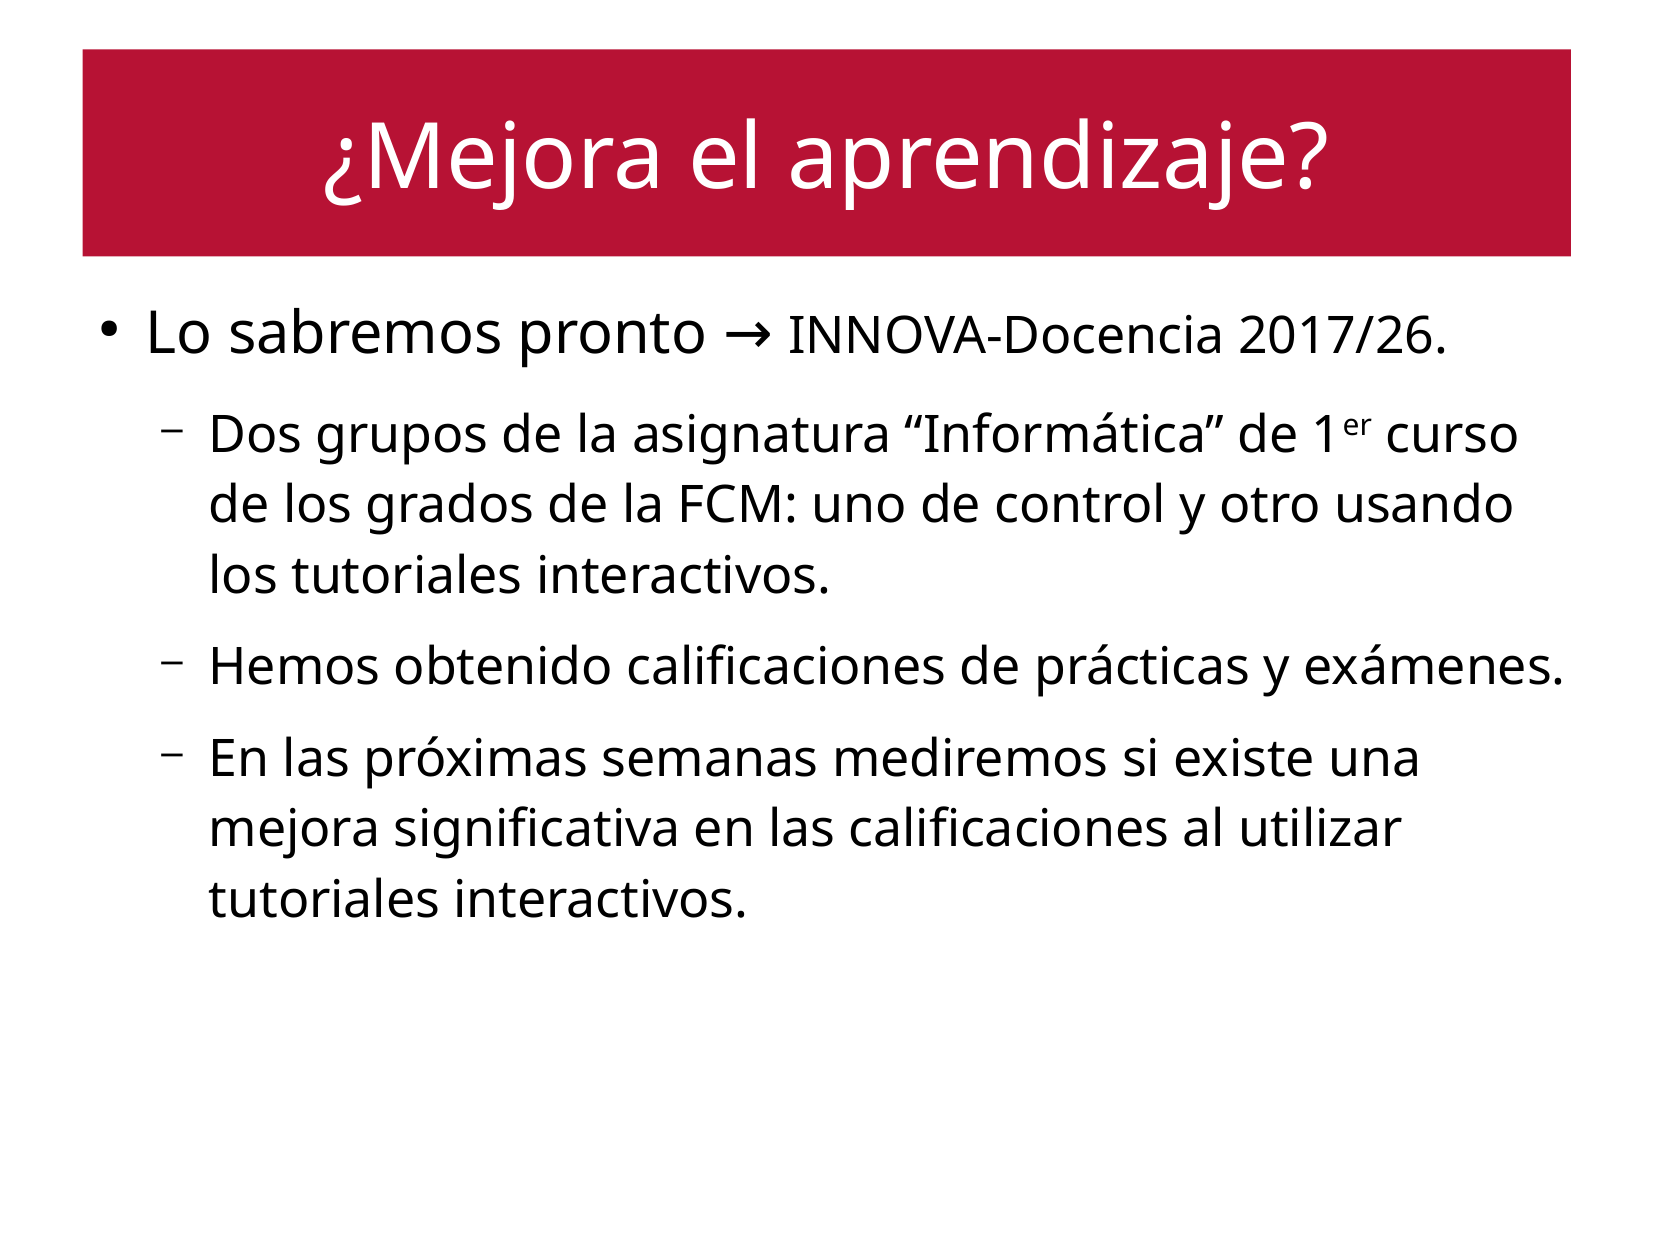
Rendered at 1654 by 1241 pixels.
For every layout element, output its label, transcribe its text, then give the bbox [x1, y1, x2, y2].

title ¿Mejora el aprendizaje? [82, 49, 1571, 257]
list Lo sabremos pronto → INNOVA-Docencia 2017/26. Dos grupos de la asignatura “Informática” de 1er curso de los grados de la FCM: uno de control y otro usando los tutoriales interactivos. Hemos obtenido calificaciones de prácticas y exámenes. En las próximas semanas mediremos si existe una mejora significativa en las calificaciones al utilizar tutoriales interactivos. [82, 290, 1571, 1010]
